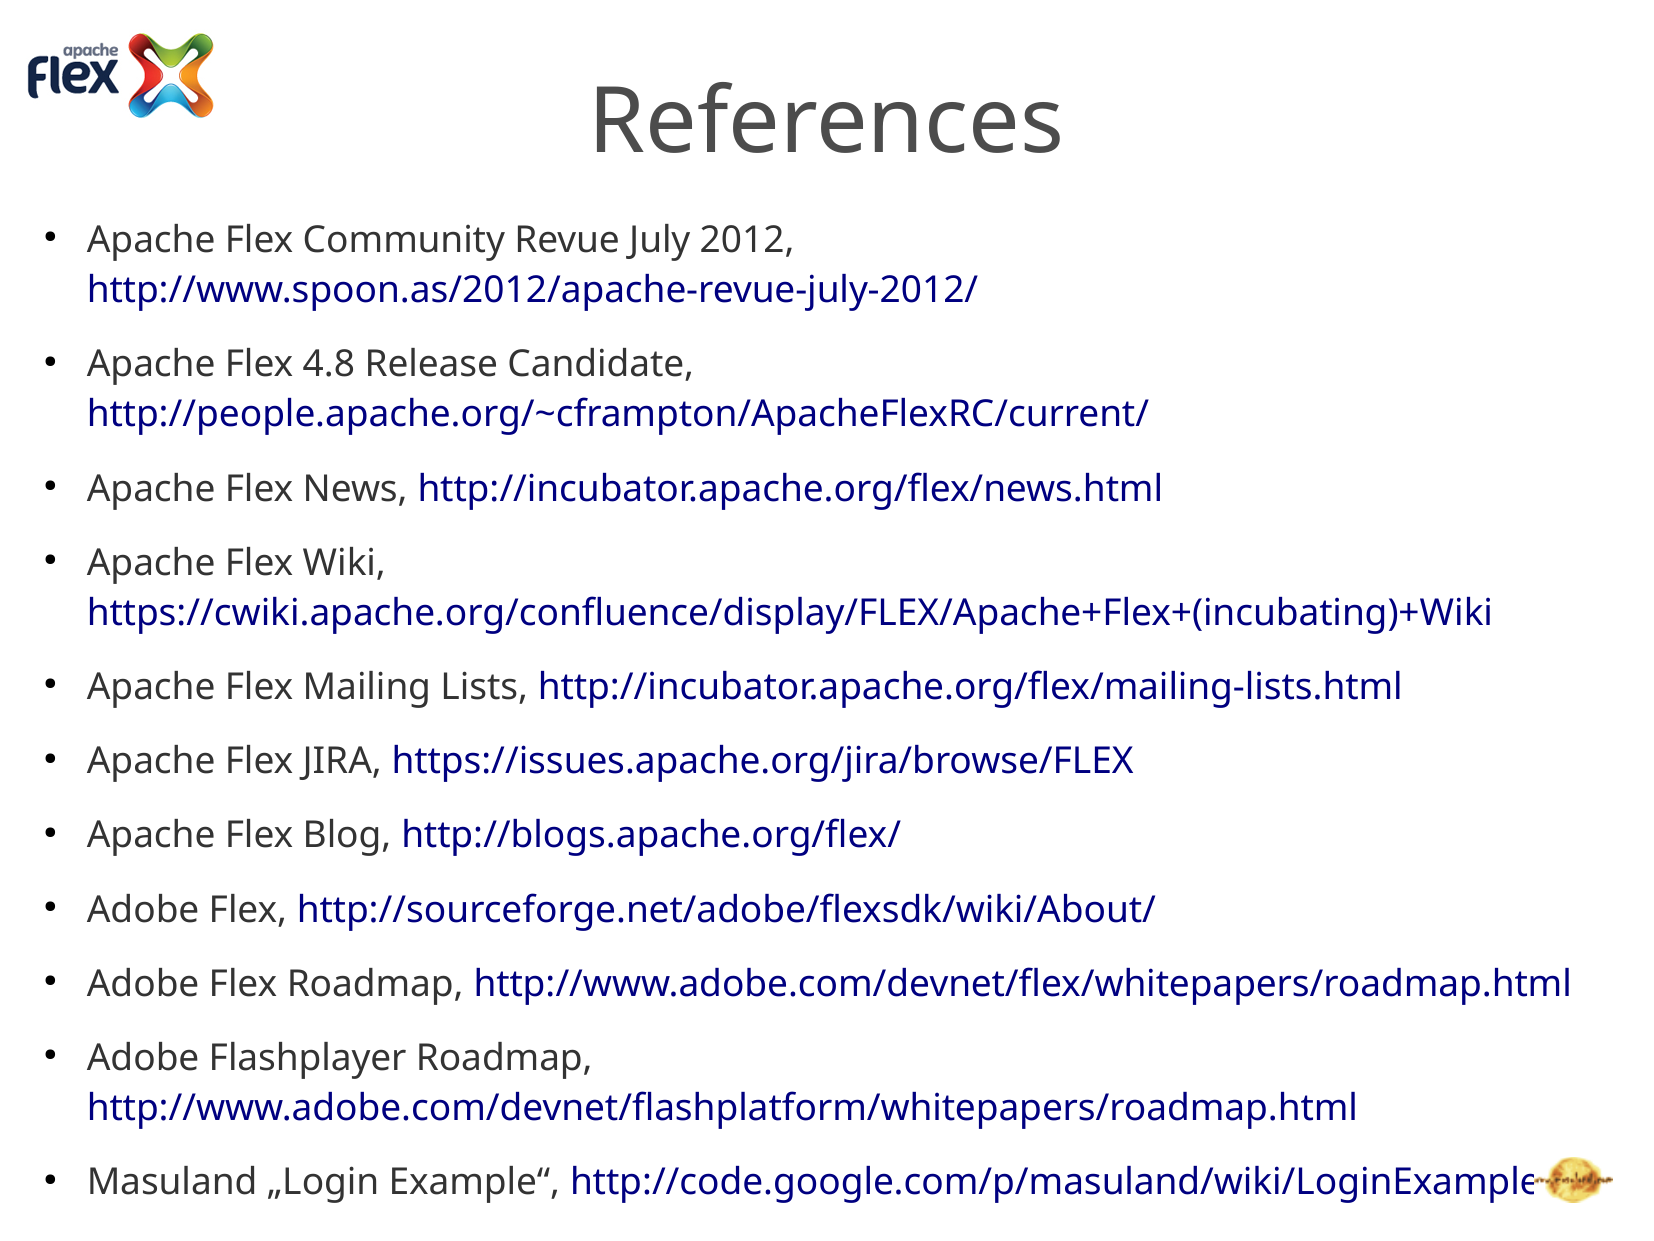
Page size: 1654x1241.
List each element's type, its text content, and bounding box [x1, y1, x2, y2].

picture [1534, 1157, 1613, 1203]
list Apache Flex Community Revue July 2012, http://www.spoon.as/2012/apache-revue-july-2012/ Apache Flex 4.8 Release Candidate, http://people.apache.org/~cframpton/ApacheFlexRC/current/ Apache Flex News, http://incubator.apache.org/flex/news.html Apache Flex Wiki,https://cwiki.apache.org/confluence/display/FLEX/Apache+Flex+(incubating)+Wiki Apache Flex Mailing Lists, http://incubator.apache.org/flex/mailing-lists.html Apache Flex JIRA, https://issues.apache.org/jira/browse/FLEX Apache Flex Blog, http://blogs.apache.org/flex/ Adobe Flex, http://sourceforge.net/adobe/flexsdk/wiki/About/ Adobe Flex Roadmap, http://www.adobe.com/devnet/flex/whitepapers/roadmap.html Adobe Flashplayer Roadmap, http://www.adobe.com/devnet/flashplatform/whitepapers/roadmap.html Masuland „Login Example“, http://code.google.com/p/masuland/wiki/LoginExample [29, 212, 1625, 1223]
title References [82, 56, 1571, 178]
picture [25, 25, 215, 125]
